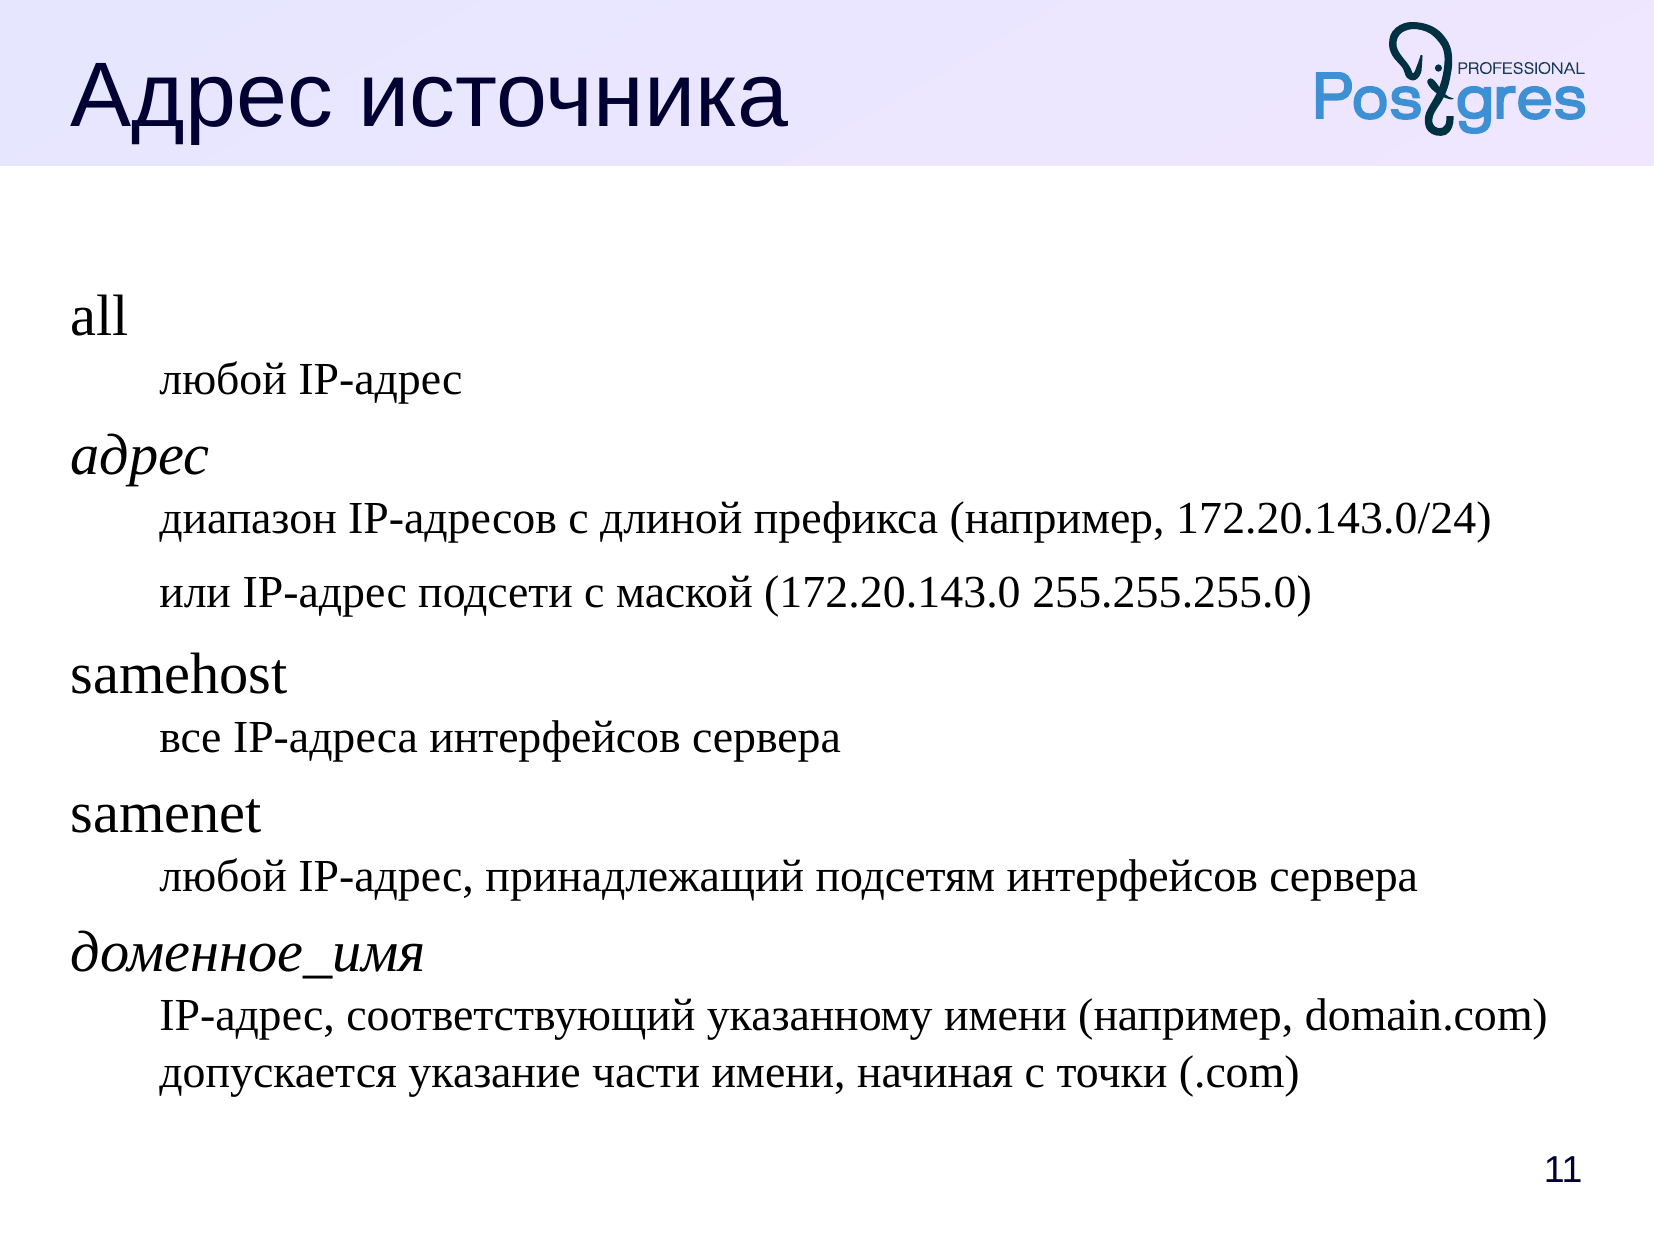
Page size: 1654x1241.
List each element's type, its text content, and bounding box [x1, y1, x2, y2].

title Адрес источника [70, 43, 1241, 147]
list all любой IP-адрес адрес диапазон IP-адресов с длиной префикса (например, 172.20.143.0/24) или IP-адрес подсети с маской (172.20.143.0 255.255.255.0) samehost все IP-адреса интерфейсов сервера samenet любой IP-адрес, принадлежащий подсетям интерфейсов сервера доменное_имя IP-адрес, соответствующий указанному имени (например, domain.com) допускается указание части имени, начиная с точки (.com) [70, 283, 1583, 1141]
